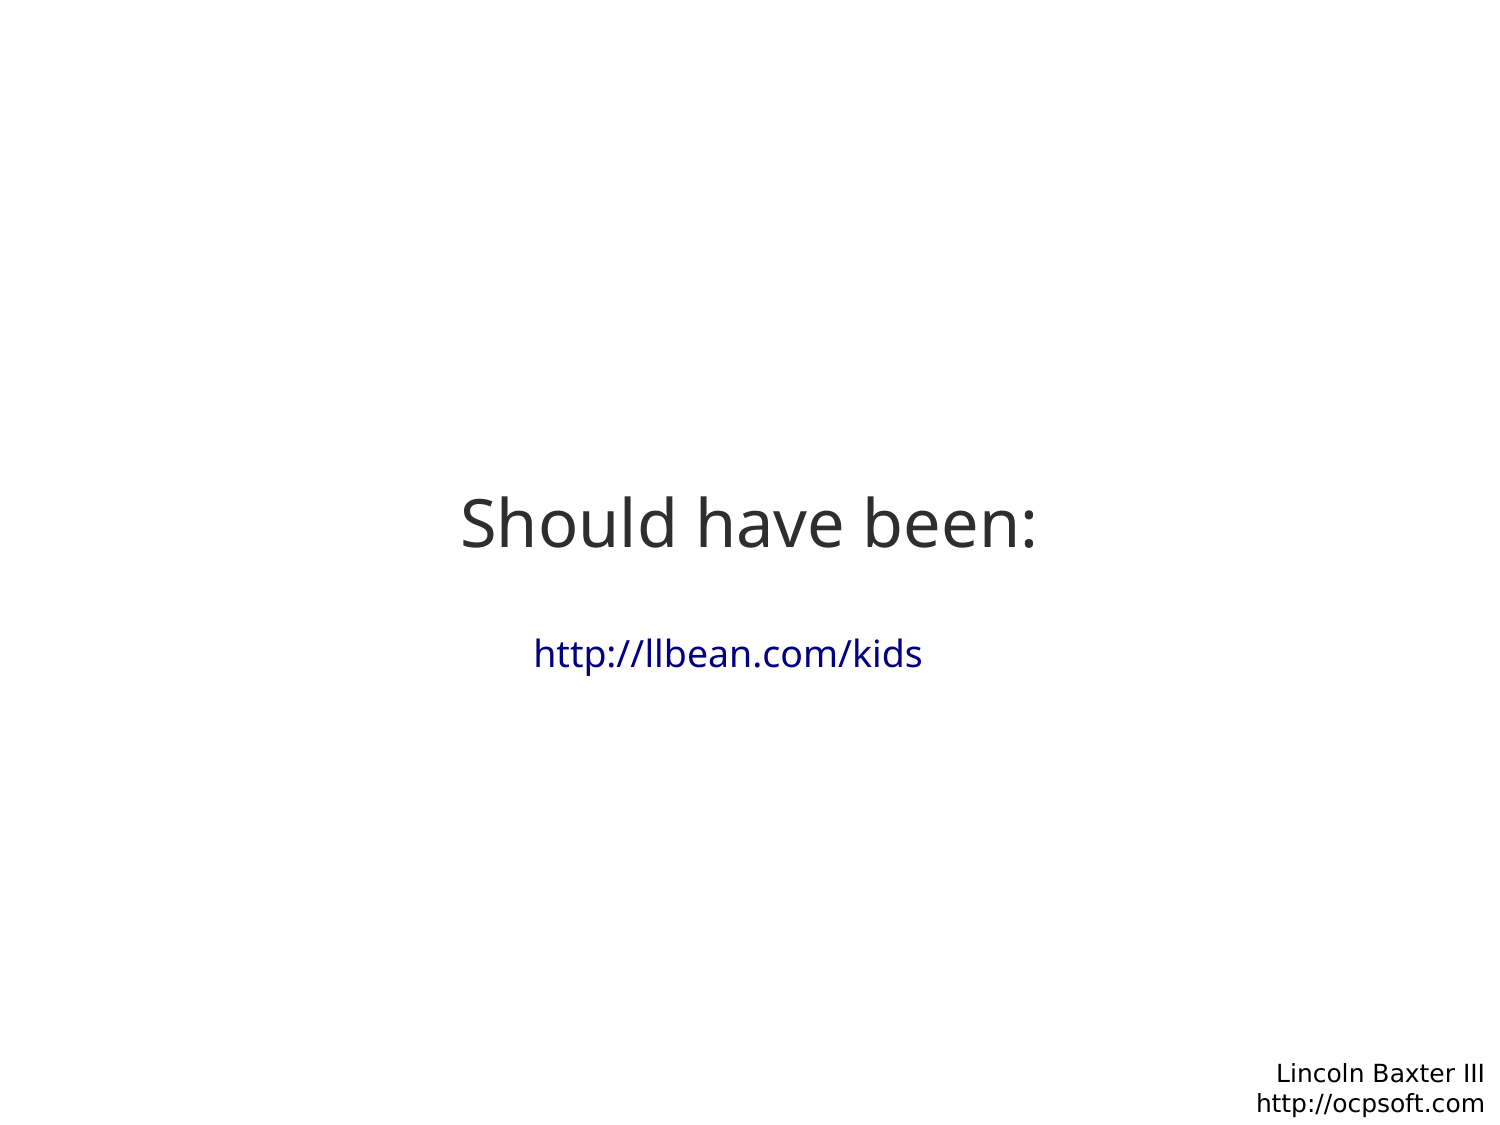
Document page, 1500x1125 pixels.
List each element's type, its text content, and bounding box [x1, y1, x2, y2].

text_box http://llbean.com/kids [505, 622, 971, 713]
subtitle Should have been: [75, 119, 1425, 923]
